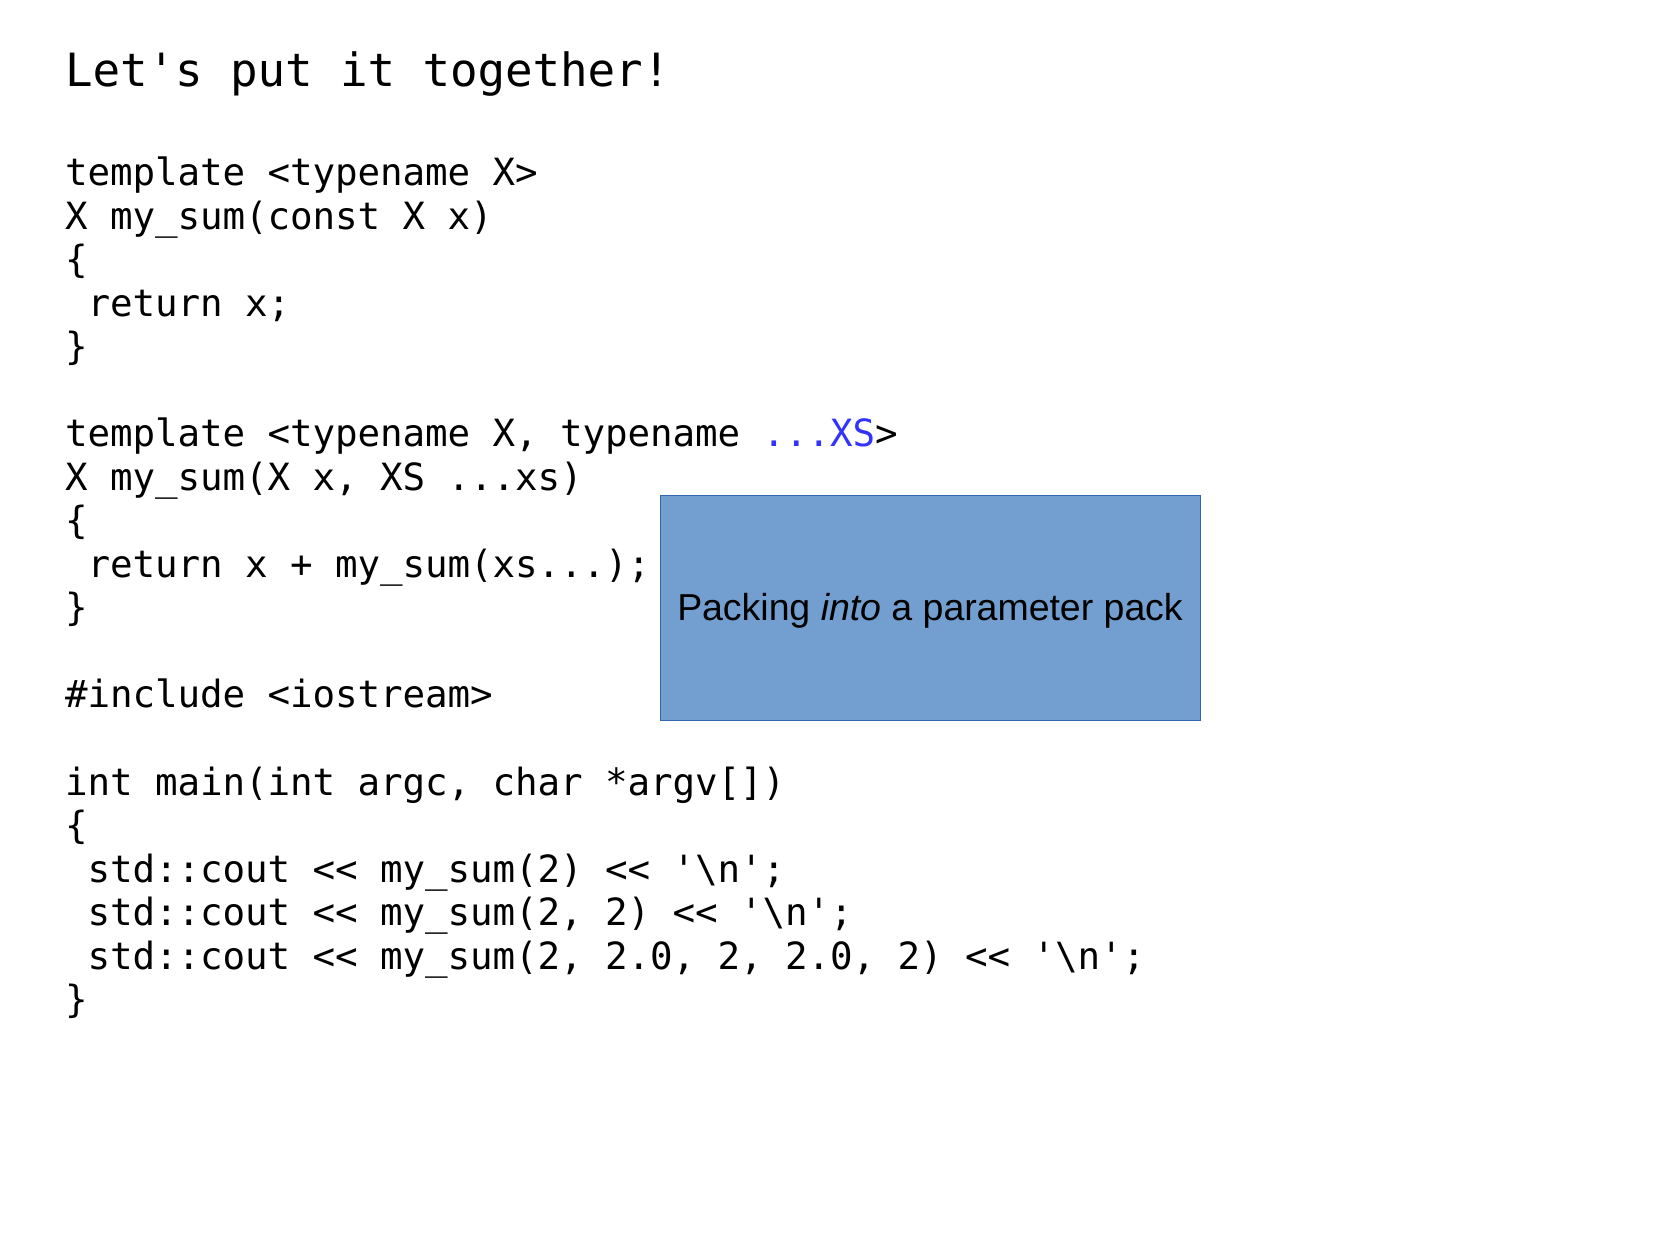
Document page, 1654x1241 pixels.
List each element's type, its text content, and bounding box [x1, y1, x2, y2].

text_box Packing into a parameter pack [660, 495, 1201, 721]
text_box Let's put it together! template <typename X> X my_sum(const X x) { return x; } template <typename X, typename ...XS> X my_sum(X x, XS ...xs) { return x + my_sum(xs...); } #include <iostream> int main(int argc, char *argv[]) { std::cout << my_sum(2) << '\n'; std::cout << my_sum(2, 2) << '\n'; std::cout << my_sum(2, 2.0, 2, 2.0, 2) << '\n'; } [50, 37, 1161, 1241]
